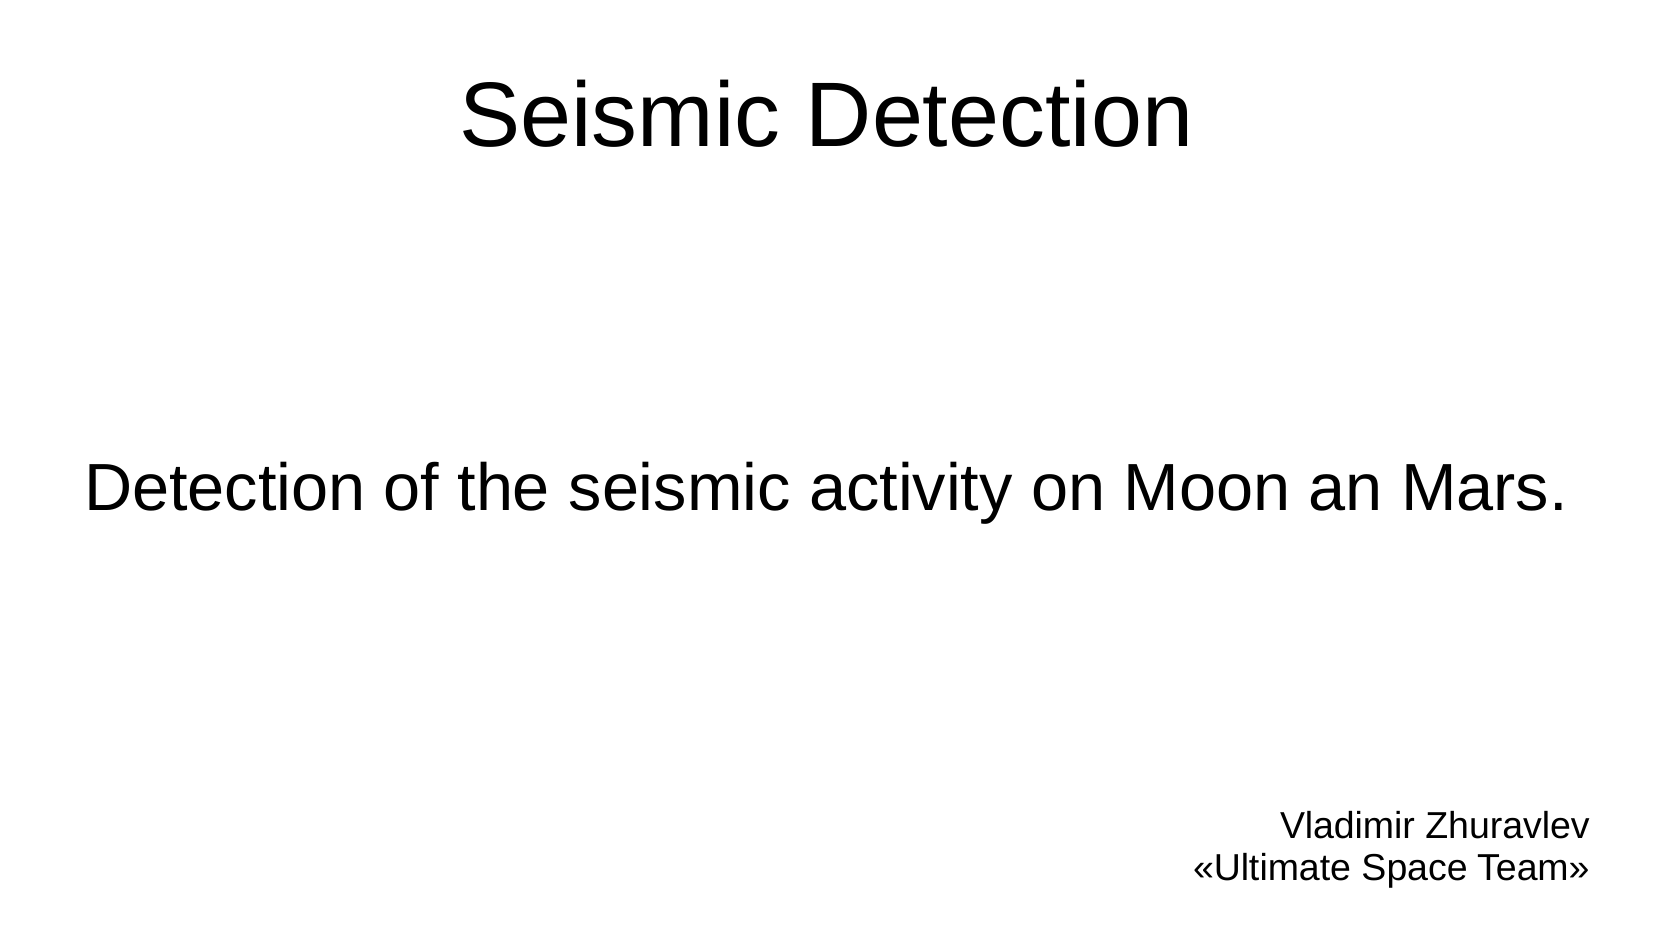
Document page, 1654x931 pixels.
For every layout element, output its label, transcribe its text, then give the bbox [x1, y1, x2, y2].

text_box Vladimir Zhuravlev «Ultimate Space Team» [1151, 797, 1605, 897]
title Seismic Detection [82, 37, 1571, 193]
subtitle Detection of the seismic activity on Moon an Mars. [82, 217, 1571, 758]
